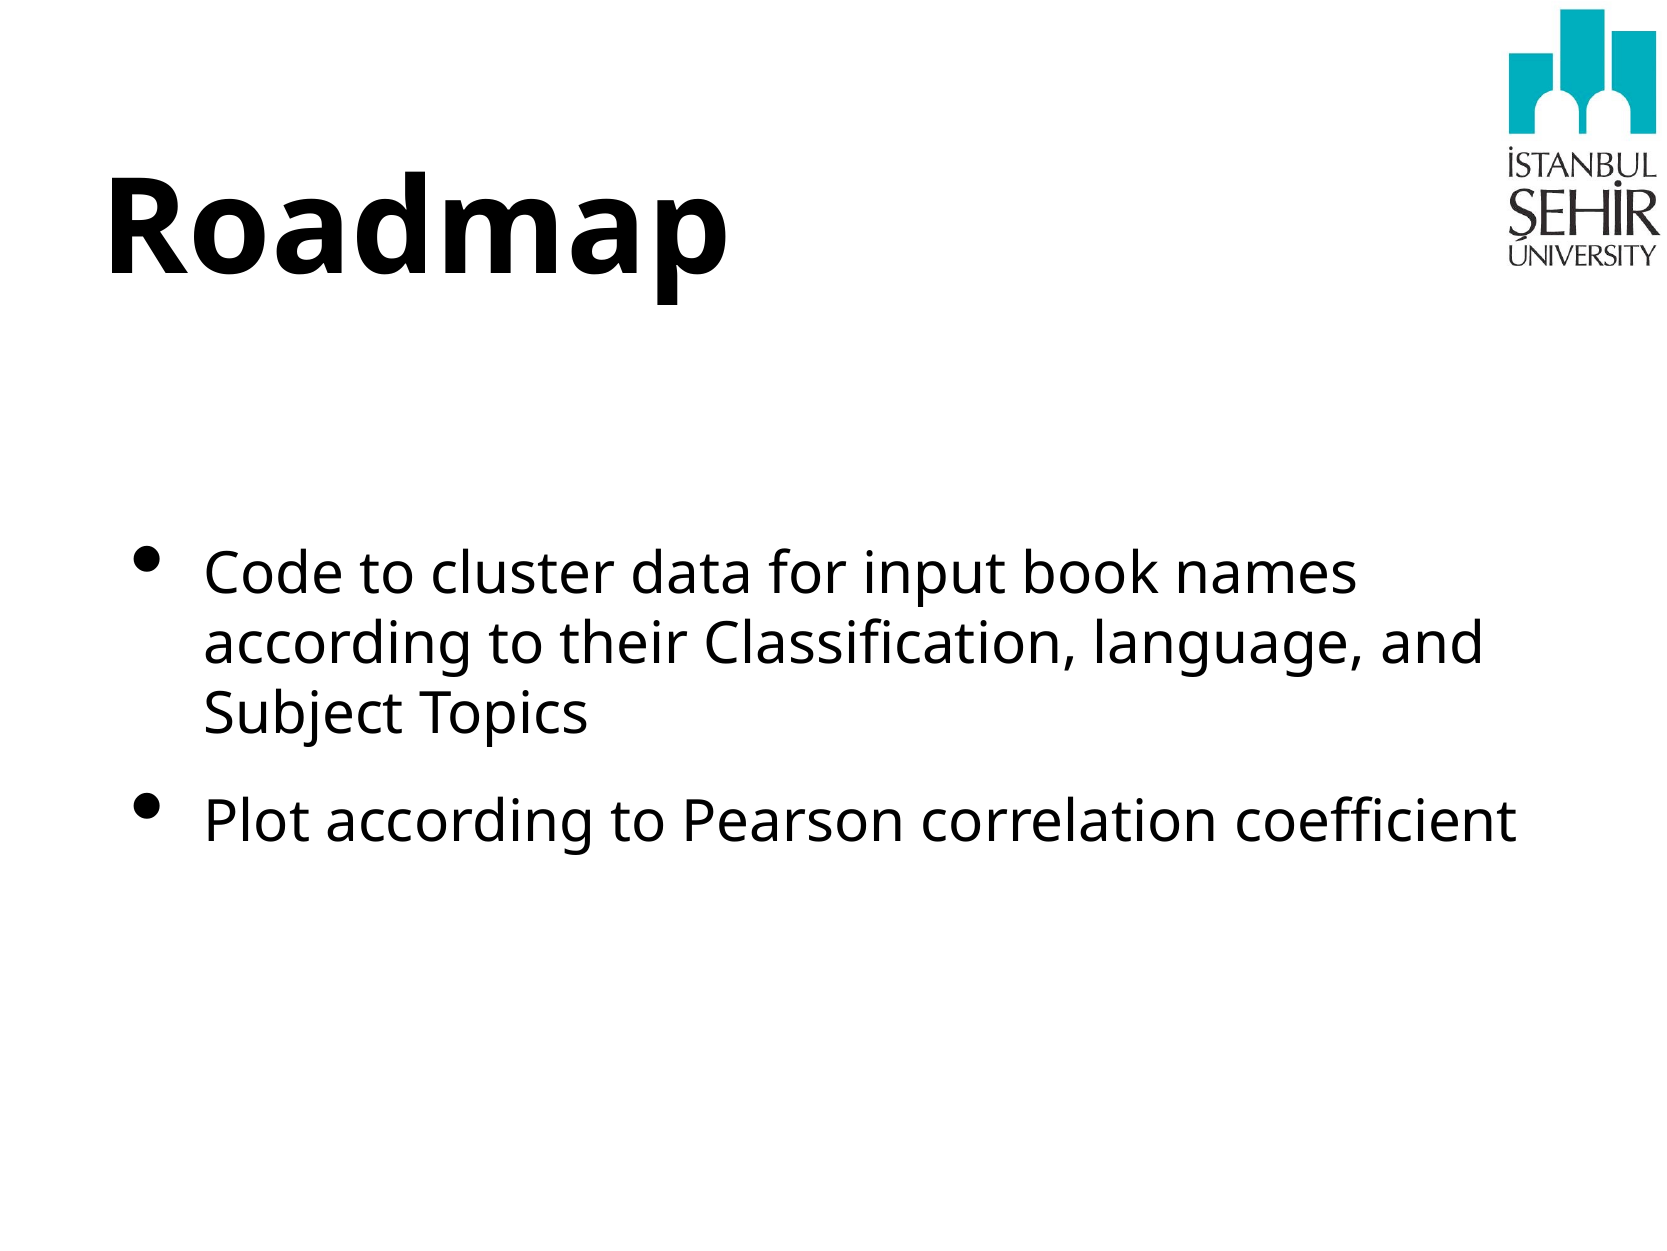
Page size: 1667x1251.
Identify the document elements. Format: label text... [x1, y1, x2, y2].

title Roadmap [94, 94, 1477, 336]
list Code to cluster data for input book names according to their Classification, language, and Subject Topics Plot according to Pearson correlation coefficient [82, 336, 1568, 1052]
picture [1491, 0, 1667, 285]
